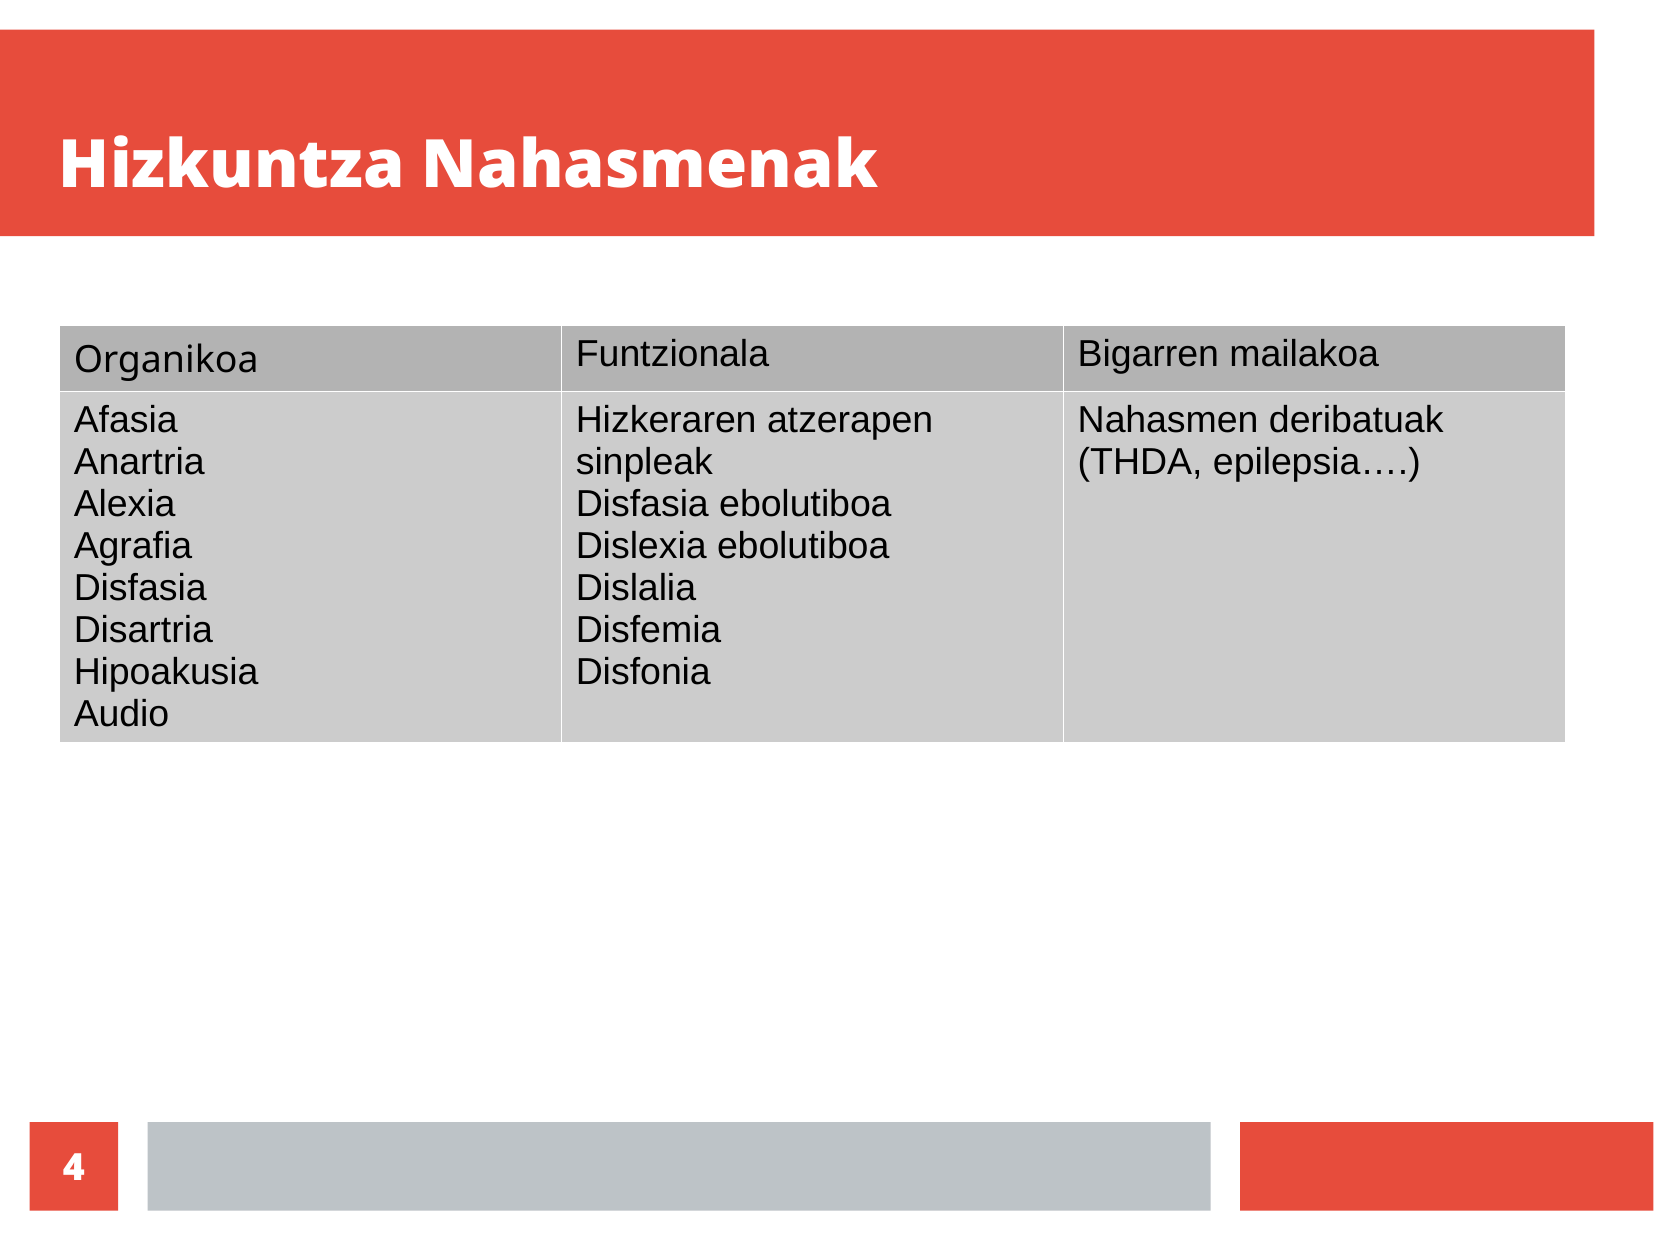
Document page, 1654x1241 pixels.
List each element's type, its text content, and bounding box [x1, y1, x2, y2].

table_cell Afasia Anartria Alexia Agrafia Disfasia Disartria Hipoakusia Audio [60, 392, 561, 742]
table_cell Nahasmen deribatuak (THDA, epilepsia….) [1064, 392, 1565, 742]
table_header Bigarren mailakoa [1064, 326, 1565, 391]
title Hizkuntza Nahasmenak [59, 59, 1595, 207]
table_header Funtzionala [562, 326, 1063, 391]
table_cell Hizkeraren atzerapen sinpleak Disfasia ebolutiboa Dislexia ebolutiboa Dislalia Disfemia Disfonia [562, 392, 1063, 742]
table_header Organikoa [60, 326, 561, 391]
